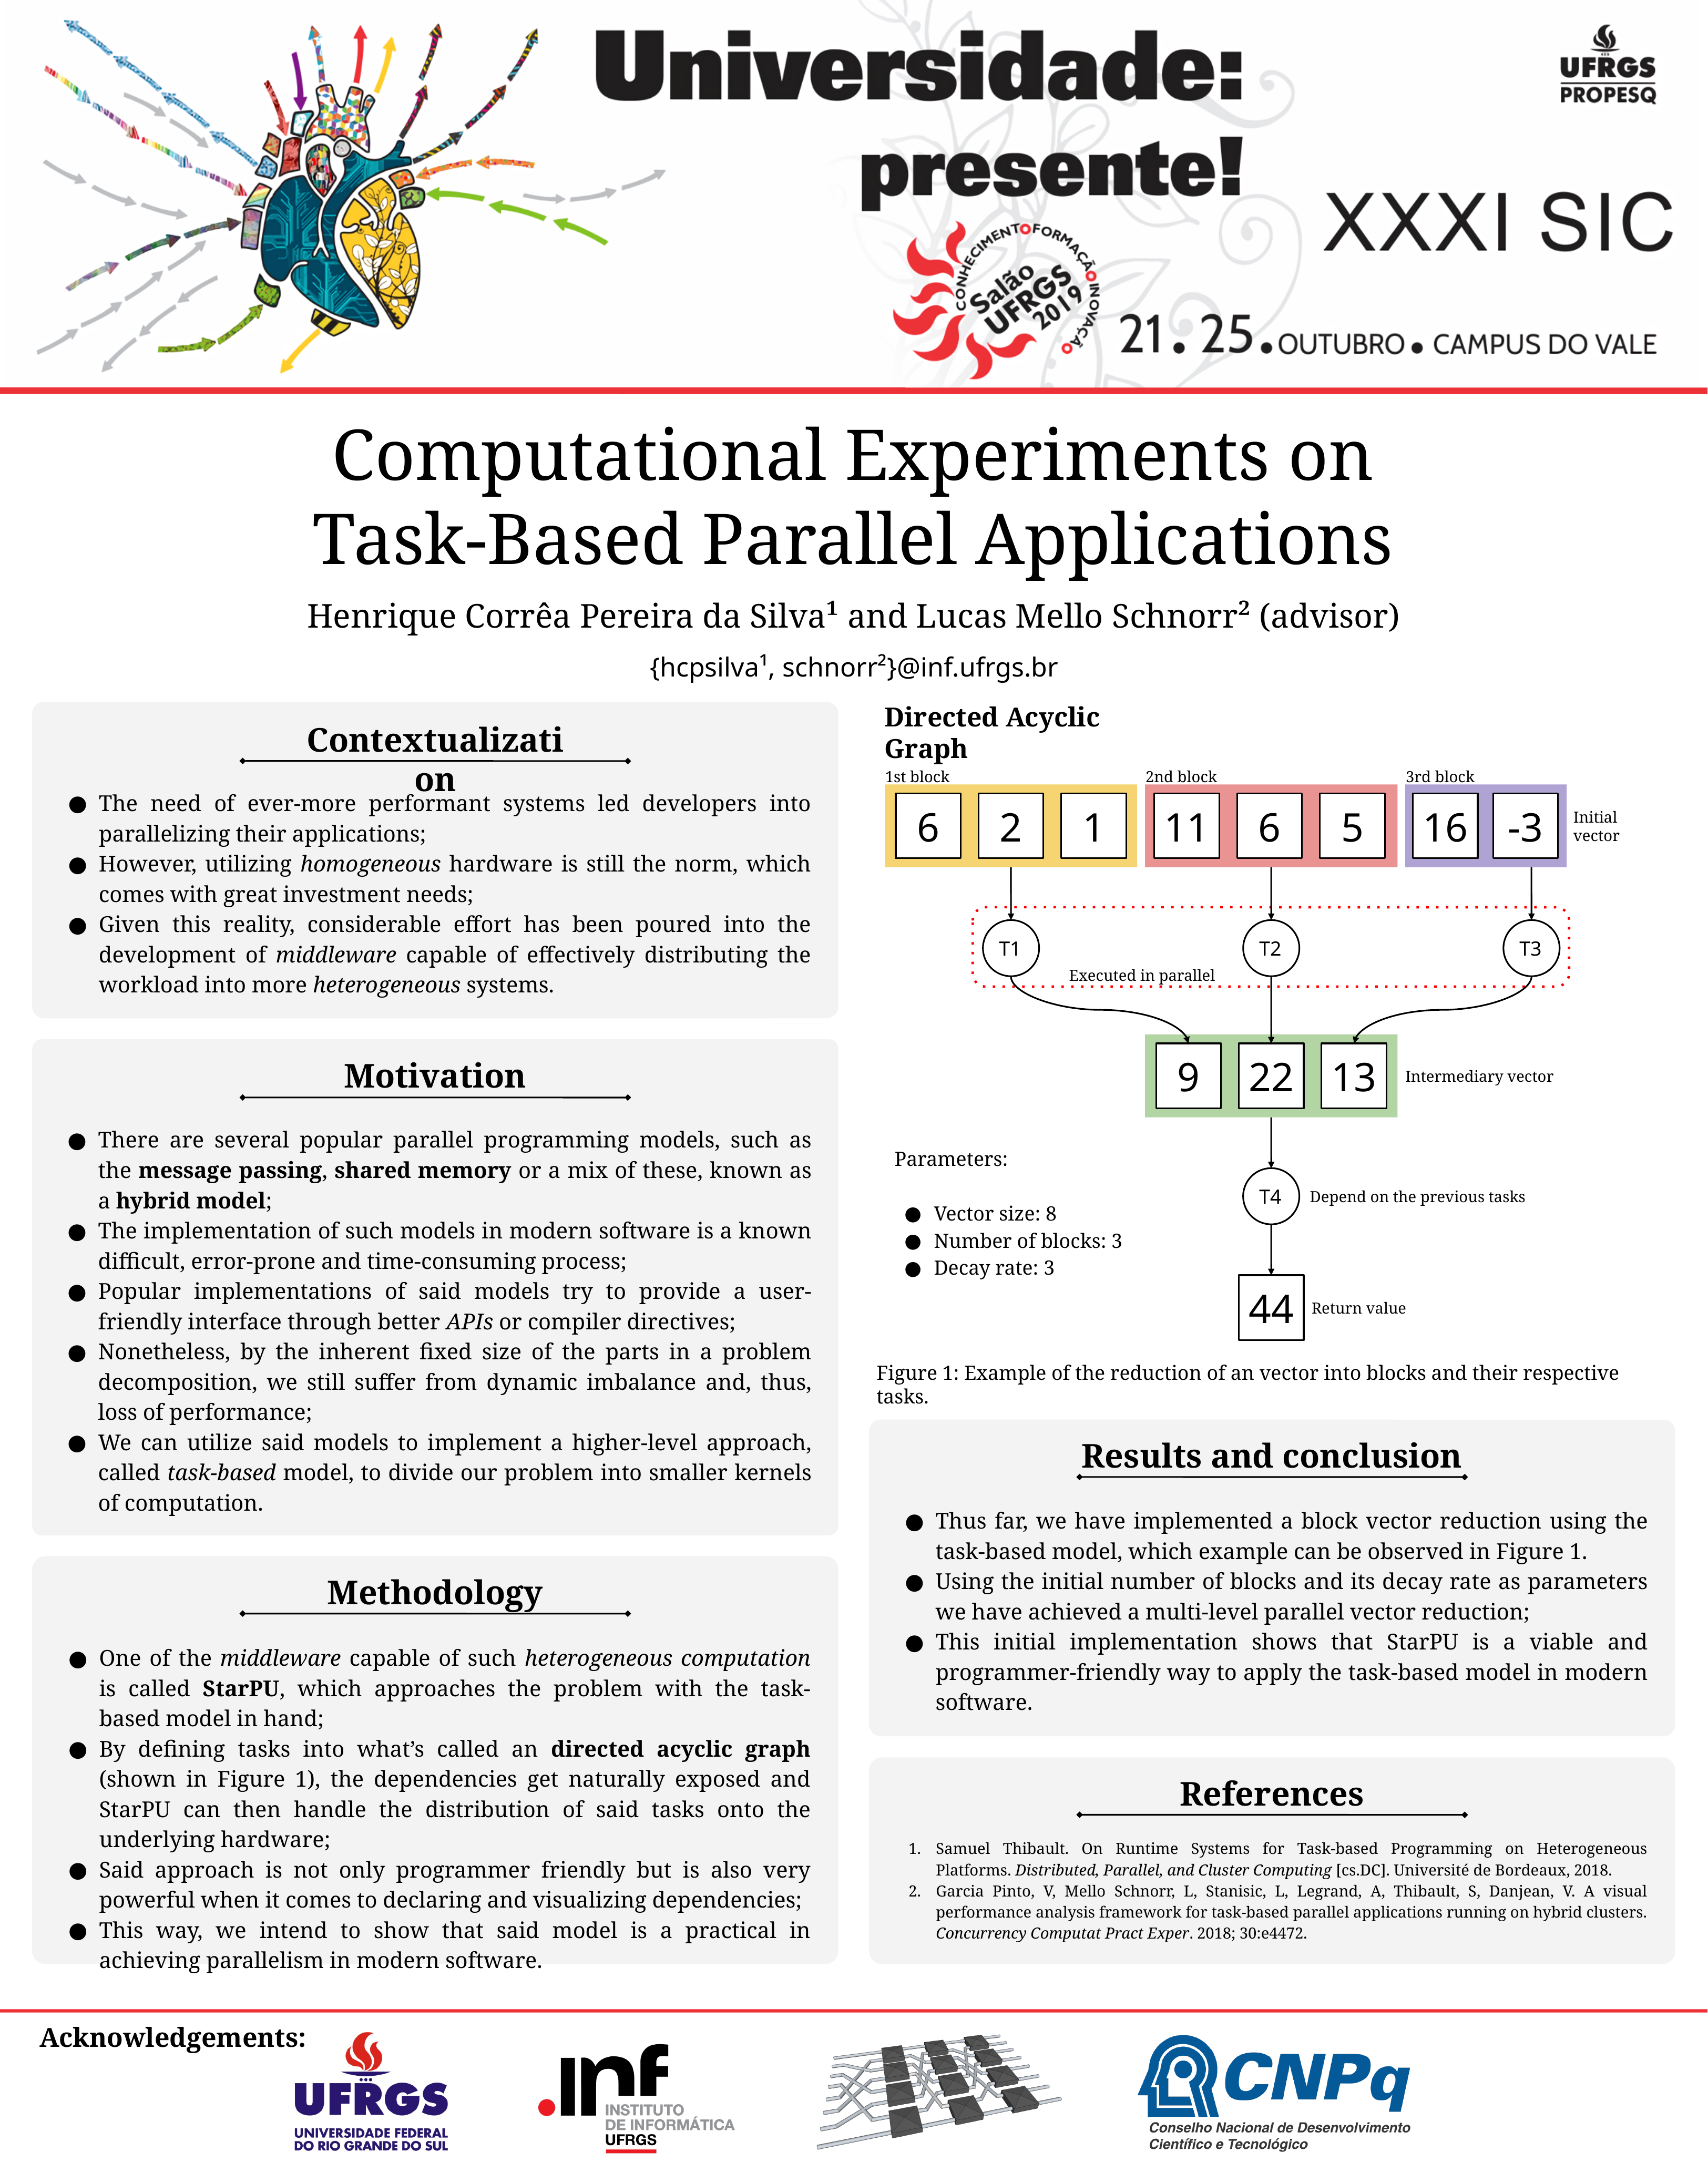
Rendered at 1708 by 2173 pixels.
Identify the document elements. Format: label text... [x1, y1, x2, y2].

text_box Methodology [301, 1564, 569, 1613]
text_box Depend on the previous tasks [1302, 1184, 1554, 1209]
text_box [1145, 784, 1398, 867]
text_box 9 [1156, 1043, 1221, 1109]
text_box [885, 784, 1138, 867]
text_box Acknowledgements: [32, 2013, 376, 2072]
text_box T1 [983, 920, 1039, 977]
text_box 6 [1237, 793, 1302, 858]
text_box 1st block [877, 763, 980, 789]
text_box 5 [1320, 793, 1385, 858]
text_box 2 [978, 793, 1044, 858]
text_box 44 [1239, 1275, 1304, 1340]
text_box T3 [1503, 920, 1560, 977]
text_box T4 [1243, 1168, 1300, 1225]
text_box References [1070, 1765, 1474, 1824]
text_box Contextualization [290, 711, 580, 760]
text_box T2 [1243, 920, 1300, 977]
text_box -3 [1493, 793, 1558, 858]
text_box 22 [1239, 1043, 1304, 1109]
text_box Directed Acyclic Graph [876, 708, 1188, 756]
text_box One of the middleware capable of such heterogeneous computation is called StarPU, which approaches the problem with the task-based model in hand; By defining tasks into what’s called an directed acyclic graph (shown in Figure 1), the dependencies get naturally exposed and StarPU can then handle the distribution of said tasks onto the underlying hardware; Said approach is not only programmer friendly but is also very powerful when it comes to declaring and visualizing dependencies; This way, we intend to show that said model is a practical in achieving parallelism in modern software. [32, 1556, 838, 1964]
picture [1137, 2035, 1410, 2152]
text_box Intermediary vector [1397, 1063, 1576, 1089]
text_box Results and conclusion [1070, 1427, 1474, 1487]
picture [282, 2022, 463, 2163]
text_box Computational Experiments on Task-Based Parallel Applications [32, 402, 1675, 592]
text_box 1 [1061, 793, 1127, 858]
text_box Henrique Corrêa Pereira da Silva¹ and Lucas Mello Schnorr² (advisor) {hcpsilva¹, schnorr²}@inf.ufrgs.br [33, 587, 1676, 702]
text_box Return value [1304, 1295, 1432, 1320]
text_box 6 [895, 793, 961, 858]
text_box Parameters: Vector size: 8 Number of blocks: 3 Decay rate: 3 [886, 1135, 1139, 1284]
text_box 11 [1154, 793, 1220, 858]
text_box There are several popular parallel programming models, such as the message passing, shared memory or a mix of these, known as a hybrid model; The implementation of such models in modern software is a known difficult, error-prone and time-consuming process; Popular implementations of said models try to provide a user-friendly interface through better APIs or compiler directives; Nonetheless, by the inherent fixed size of the parts in a problem decomposition, we still suffer from dynamic imbalance and, thus, loss of performance; We can utilize said models to implement a higher-level approach, called task-based model, to divide our problem into smaller kernels of computation. [32, 1039, 838, 1536]
text_box Samuel Thibault. On Runtime Systems for Task-based Programming on Heterogeneous Platforms. Distributed, Parallel, and Cluster Computing [cs.DC]. Université de Bordeaux, 2018. Garcia Pinto, V, Mello Schnorr, L, Stanisic, L, Legrand, A, Thibault, S, Danjean, V. A visual performance analysis framework for task‐based parallel applications running on hybrid clusters. Concurrency Computat Pract Exper. 2018; 30:e4472. [869, 1757, 1675, 1964]
text_box Figure 1: Example of the reduction of an vector into blocks and their respective tasks. [868, 1352, 1675, 1400]
text_box Methodology [301, 1615, 569, 1623]
picture [5, 0, 1702, 387]
text_box 16 [1413, 793, 1478, 858]
text_box Contextualization [290, 762, 580, 771]
picture [537, 2037, 742, 2159]
text_box 2nd block [1138, 763, 1240, 789]
text_box [1145, 1034, 1398, 1118]
picture [816, 2034, 1062, 2152]
text_box Executed in parallel [1061, 962, 1229, 988]
text_box The need of ever-more performant systems led developers into parallelizing their applications; However, utilizing homogeneous hardware is still the norm, which comes with great investment needs; Given this reality, considerable effort has been poured into the development of middleware capable of effectively distributing the workload into more heterogeneous systems. [32, 702, 838, 1019]
text_box 3rd block [1398, 763, 1500, 789]
text_box Thus far, we have implemented a block vector reduction using the task-based model, which example can be observed in Figure 1. Using the initial number of blocks and its decay rate as parameters we have achieved a multi-level parallel vector reduction; This initial implementation shows that StarPU is a viable and programmer-friendly way to apply the task-based model in modern software. [869, 1419, 1675, 1737]
text_box 13 [1321, 1043, 1387, 1109]
text_box Motivation [301, 1047, 569, 1096]
text_box [1405, 784, 1567, 867]
text_box Initial vector [1565, 813, 1668, 838]
text_box Motivation [301, 1099, 569, 1106]
